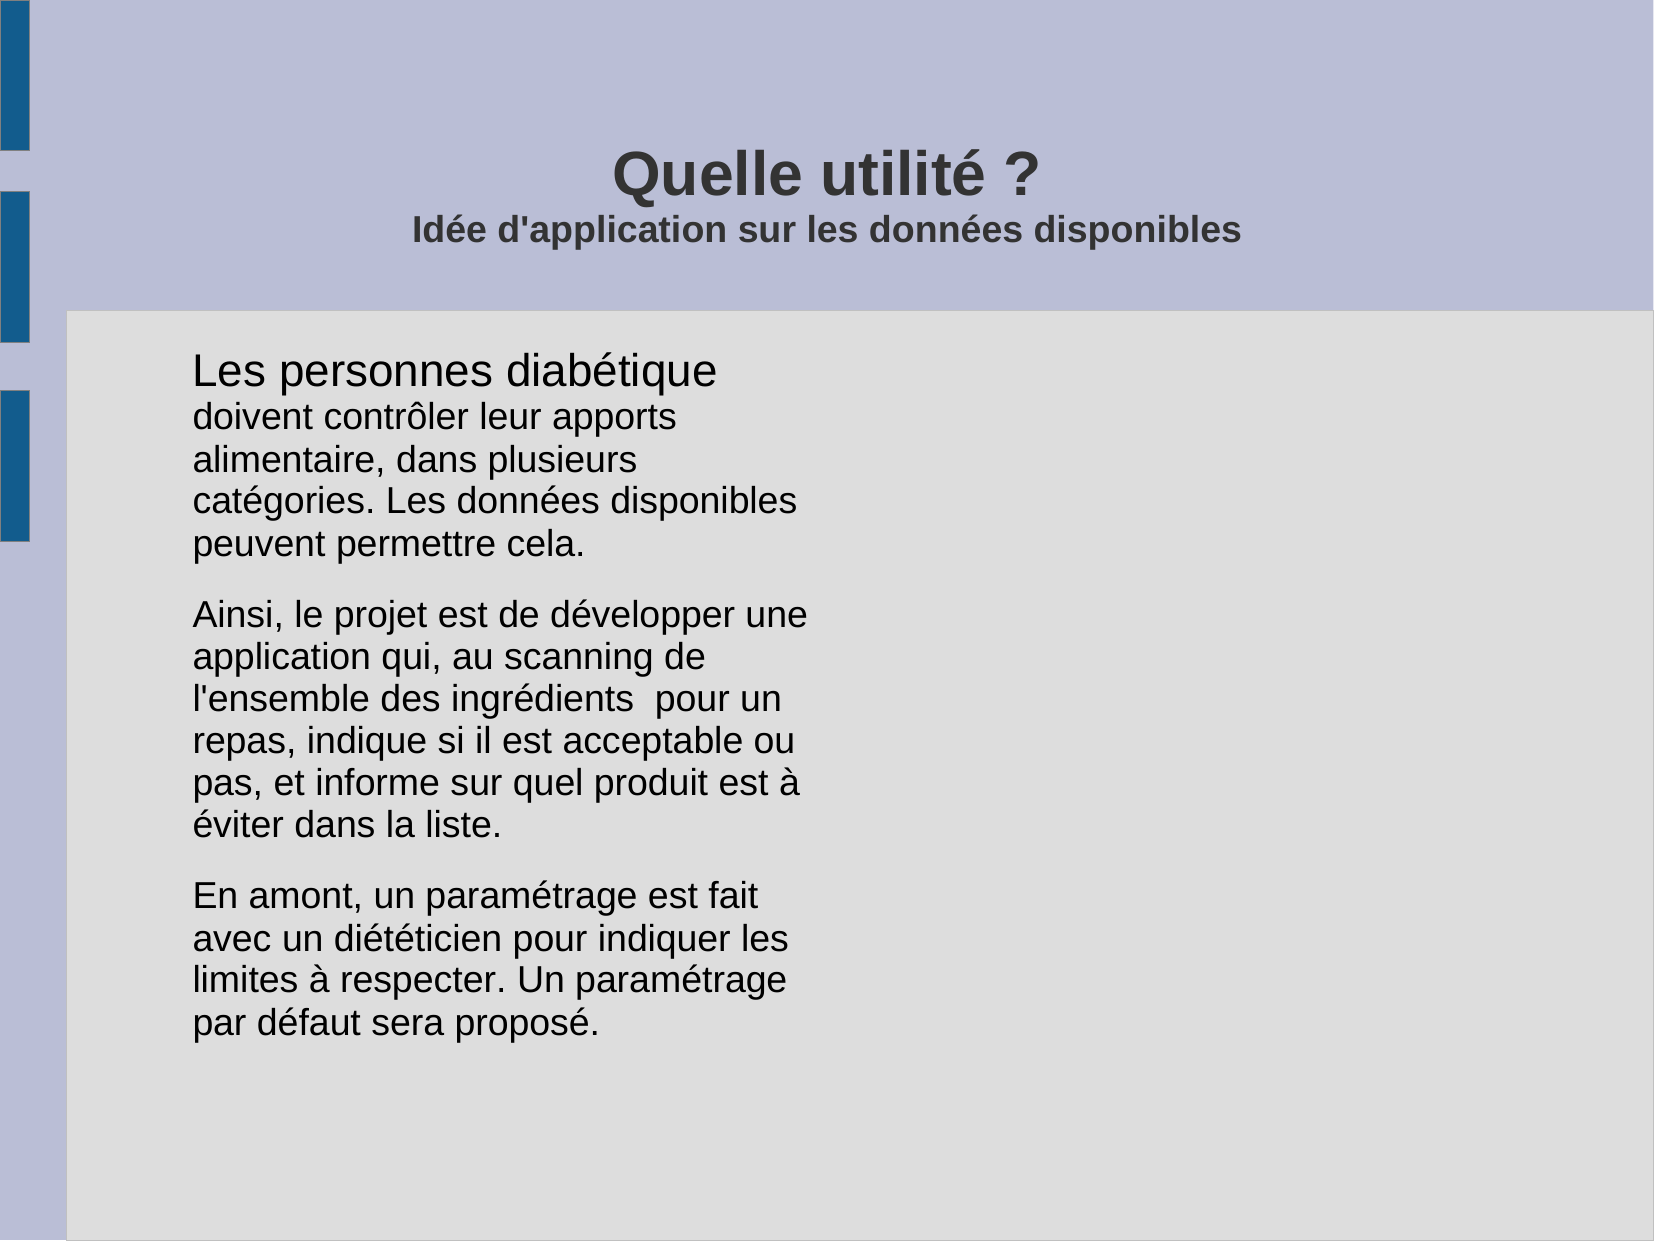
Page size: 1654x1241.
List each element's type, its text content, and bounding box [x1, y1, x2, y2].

list Les personnes diabétique doivent contrôler leur apports alimentaire, dans plusieurs catégories. Les données disponibles peuvent permettre cela. Ainsi, le projet est de développer une application qui, au scanning de l'ensemble des ingrédients pour un repas, indique si il est acceptable ou pas, et informe sur quel produit est à éviter dans la liste. En amont, un paramétrage est fait avec un diététicien pour indiquer les limites à respecter. Un paramétrage par défaut sera proposé. [121, 344, 811, 1127]
title Quelle utilité ? Idée d'application sur les données disponibles [121, 91, 1534, 299]
